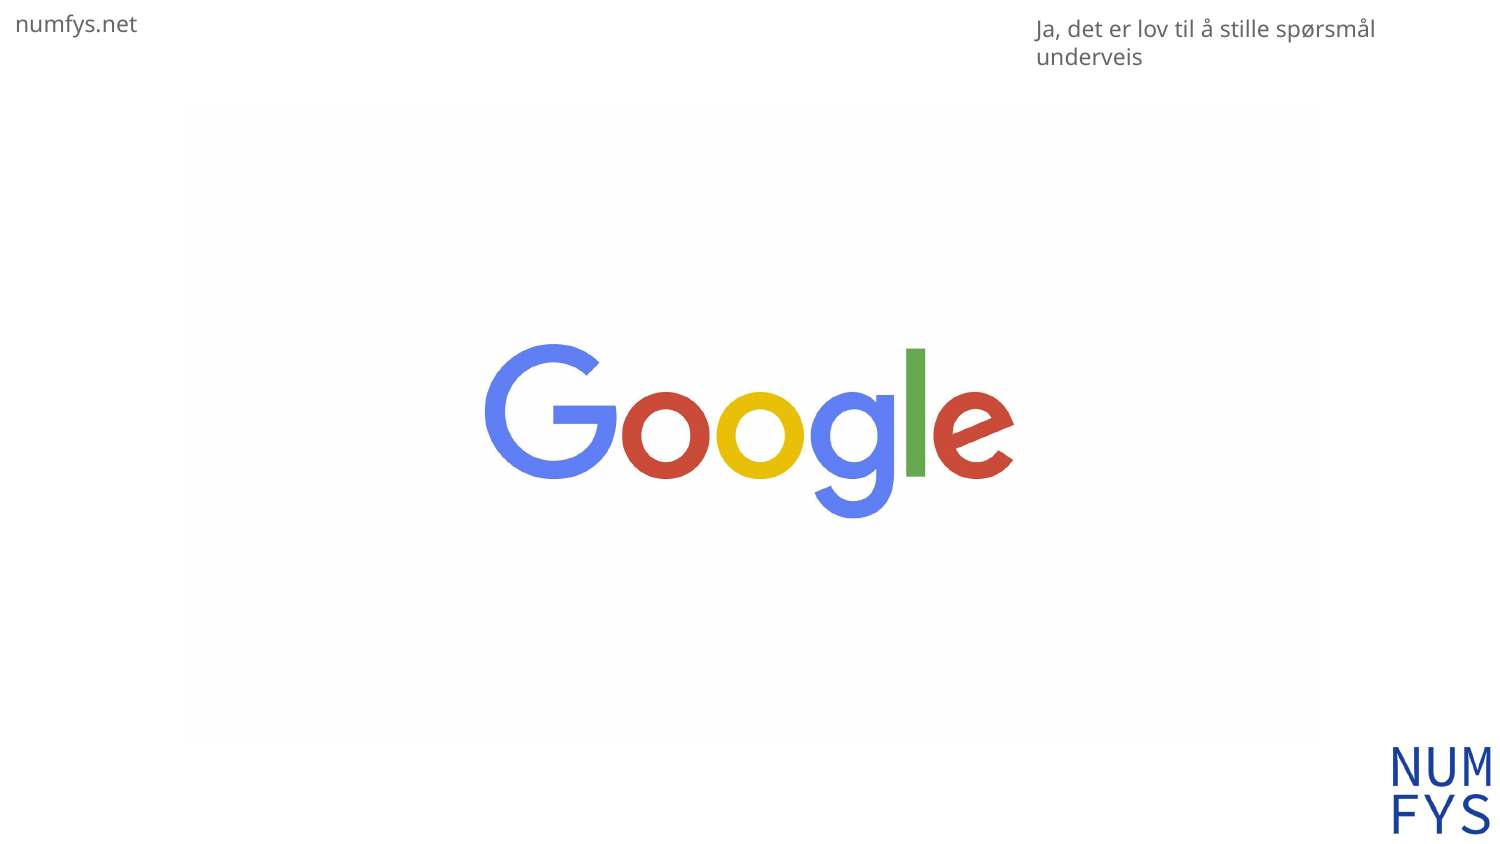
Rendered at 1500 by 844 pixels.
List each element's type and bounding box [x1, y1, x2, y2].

picture [1383, 737, 1500, 844]
picture [181, 102, 1319, 742]
